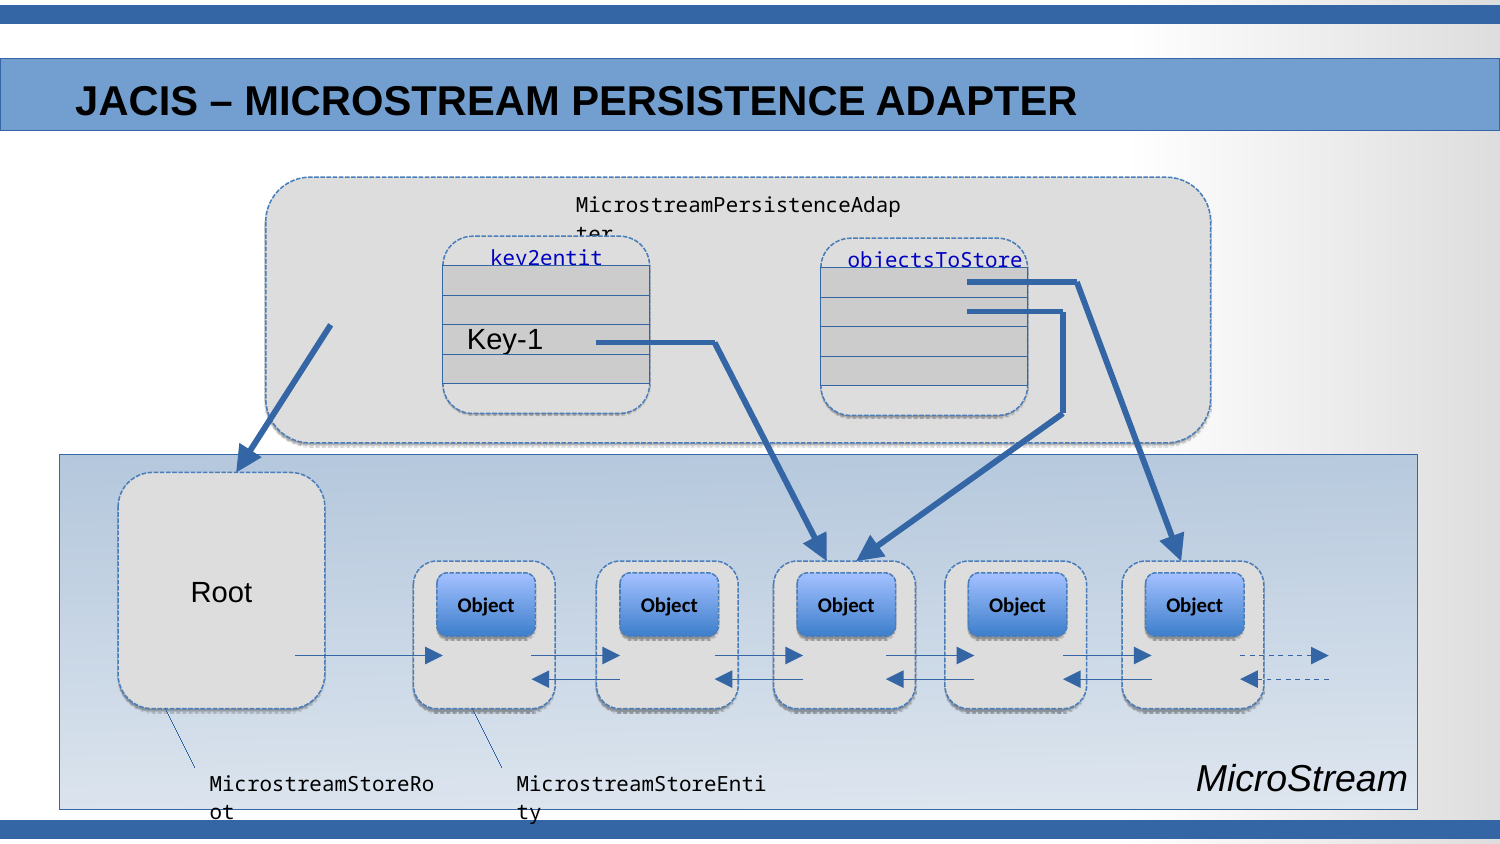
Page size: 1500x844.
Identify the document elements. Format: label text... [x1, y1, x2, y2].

text_box [265, 177, 1211, 443]
text_box Root [118, 472, 325, 709]
text_box Object [1145, 572, 1245, 637]
text_box MicrostreamStoreRoot [194, 761, 455, 798]
text_box MicroStream [1181, 750, 1447, 807]
text_box MicrostreamStoreEntity [501, 761, 785, 798]
text_box Object [968, 572, 1067, 637]
title JACIS – Microstream Persistence Adapter [63, 52, 1199, 151]
text_box key2entity [475, 236, 621, 265]
text_box objectsToStore [832, 238, 1046, 274]
text_box Key-1 [442, 324, 650, 354]
text_box Object [797, 572, 896, 637]
text_box Object [619, 572, 719, 637]
text_box [59, 454, 1418, 810]
text_box MicrostreamPersistenceAdapter [561, 183, 925, 219]
text_box Object [436, 572, 536, 637]
